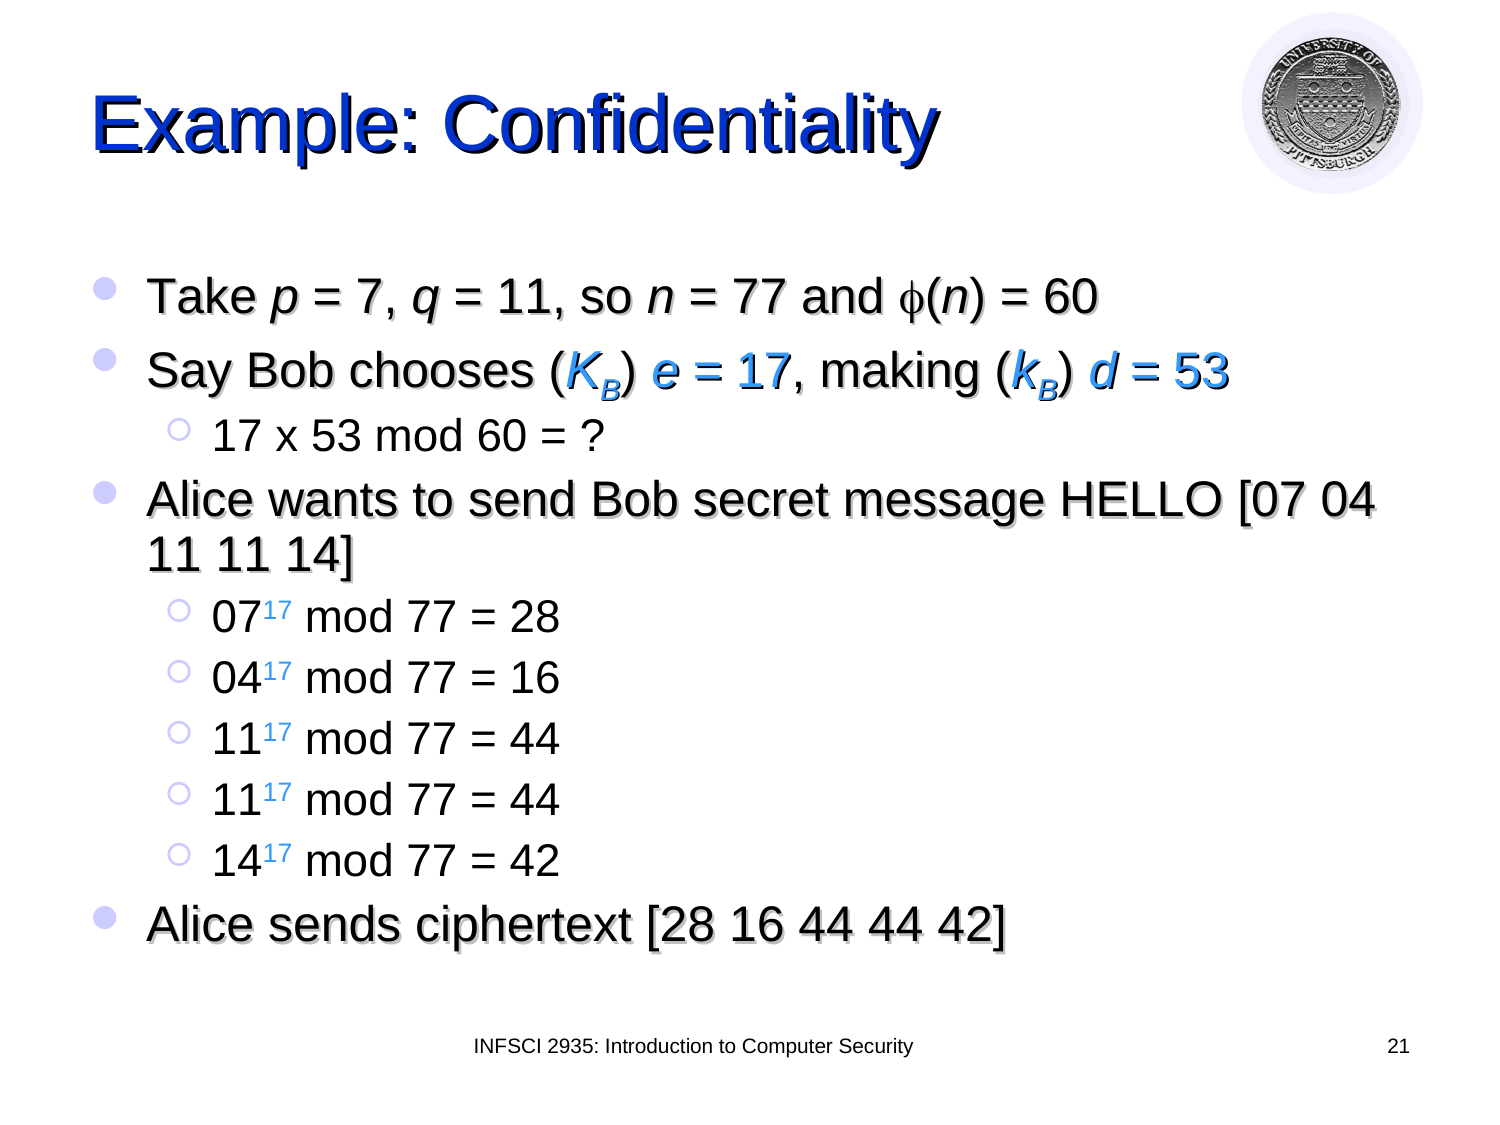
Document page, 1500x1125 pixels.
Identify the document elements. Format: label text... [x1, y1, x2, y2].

list Take p = 7, q = 11, so n = 77 and (n) = 60 Say Bob chooses (KB) e = 17, making (kB) d = 53 17 x 53 mod 60 = ? Alice wants to send Bob secret message HELLO [07 04 11 11 14] 0717 mod 77 = 28 0417 mod 77 = 16 1117 mod 77 = 44 1117 mod 77 = 44 1417 mod 77 = 42 Alice sends ciphertext [28 16 44 44 42] [75, 262, 1426, 1006]
title Example: Confidentiality [75, 24, 1426, 213]
